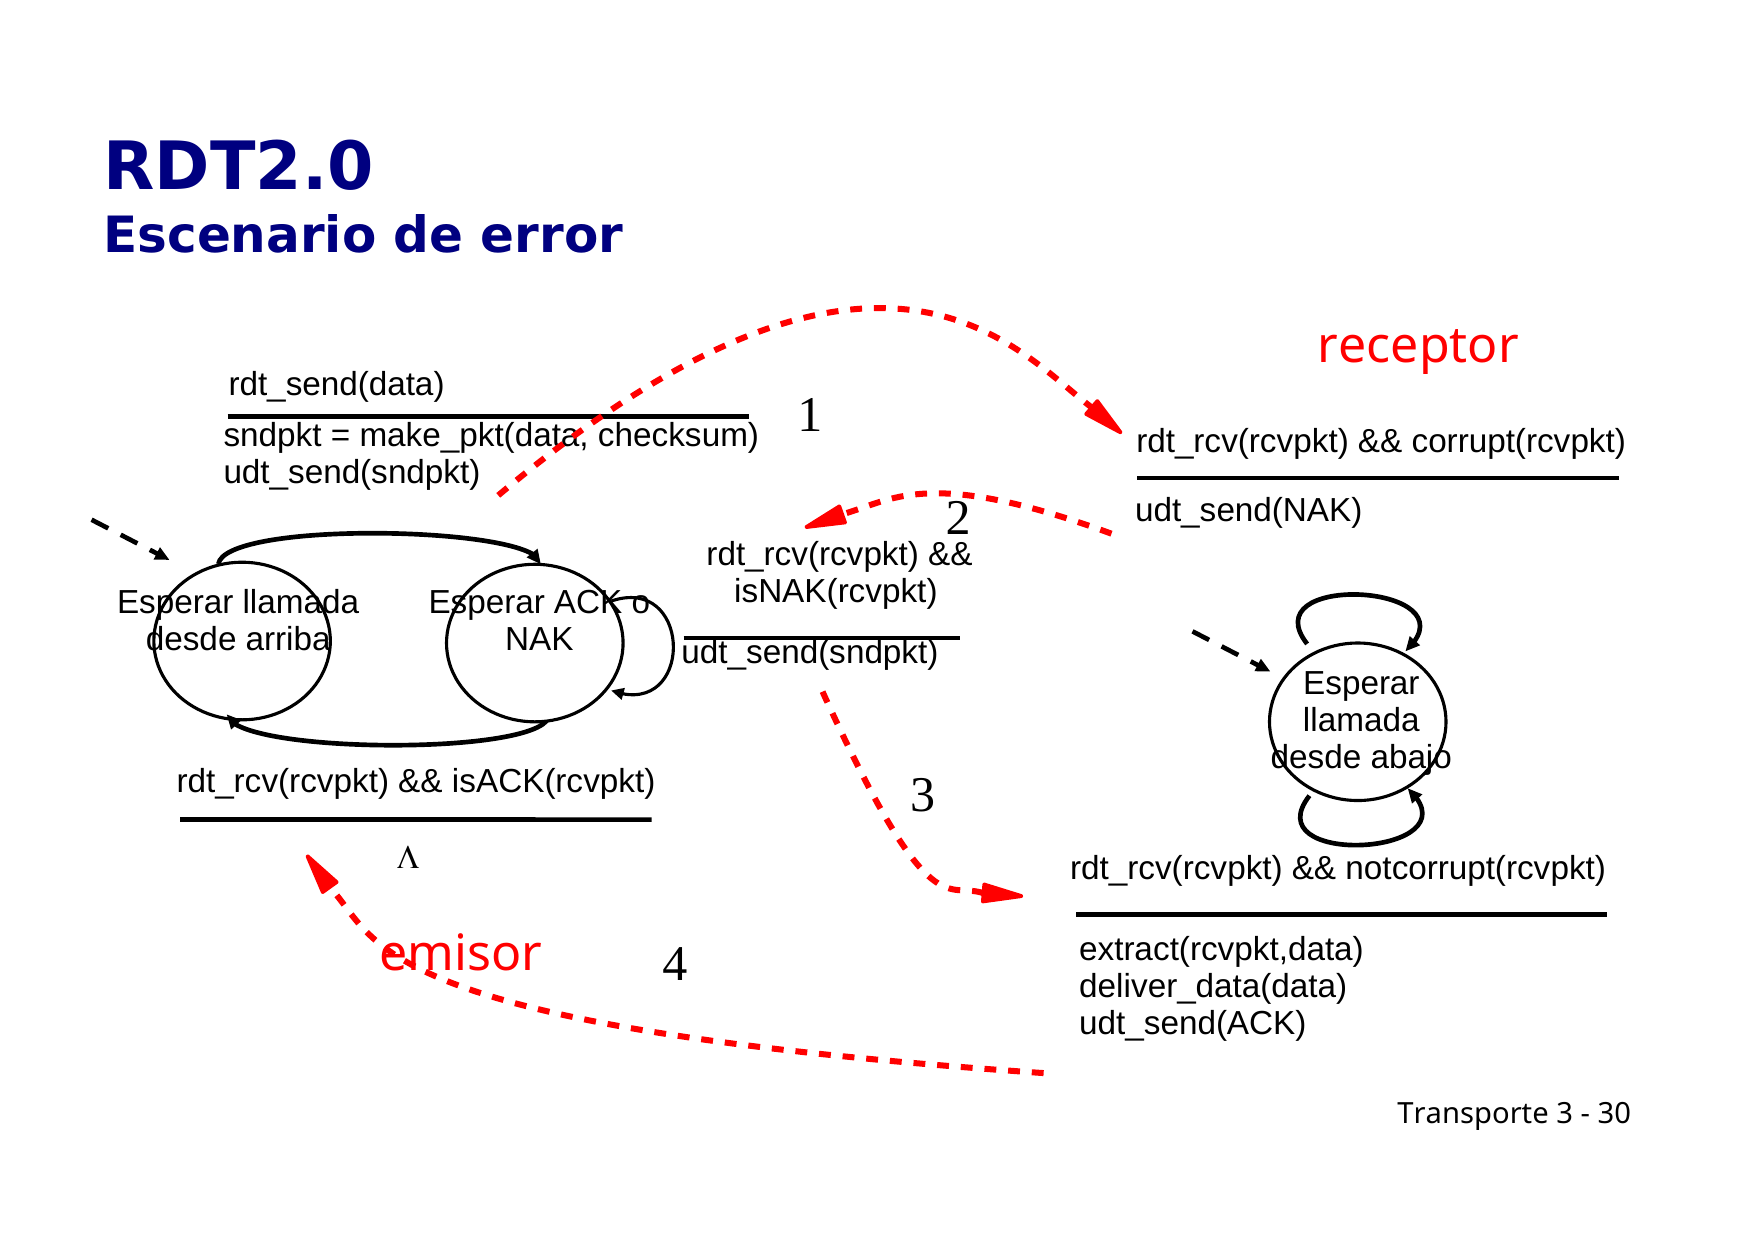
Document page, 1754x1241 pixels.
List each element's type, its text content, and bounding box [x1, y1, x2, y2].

text_box emisor [364, 909, 558, 994]
text_box [454, 676, 615, 722]
text_box [163, 676, 322, 720]
text_box extract(rcvpkt,data) deliver_data(data) udt_send(ACK) [1064, 957, 1684, 1025]
text_box rdt_rcv(rcvpkt) && notcorrupt(rcvpkt) [1055, 841, 1699, 957]
text_box Esperar llamada desde arriba [84, 576, 385, 676]
text_box [1374, 759, 1383, 766]
text_box  [381, 838, 435, 884]
text_box sndpkt = make_pkt(data, checksum) udt_send(sndpkt) [208, 409, 862, 475]
text_box udt_send(NAK) [1120, 483, 1648, 514]
text_box [192, 562, 292, 576]
text_box Esperar llamada desde abajo [1253, 656, 1469, 757]
text_box rdt_rcv(rcvpkt) && isNAK(rcvpkt) [691, 527, 1066, 632]
text_box [1394, 757, 1403, 766]
text_box receptor [1303, 300, 1534, 385]
text_box [1411, 759, 1420, 766]
text_box udt_send(sndpkt) [666, 632, 983, 692]
text_box [1286, 757, 1427, 801]
title RDT2.0 Escenario de error [88, 95, 1654, 298]
text_box [1309, 642, 1407, 656]
text_box Esperar ACK o NAK [385, 576, 694, 676]
text_box rdt_rcv(rcvpkt) && isACK(rcvpkt) [161, 754, 684, 802]
text_box [488, 564, 582, 576]
text_box [1430, 757, 1435, 767]
text_box [1328, 757, 1337, 766]
text_box rdt_send(data) [213, 357, 618, 428]
text_box rdt_rcv(rcvpkt) && corrupt(rcvpkt) [1121, 414, 1675, 451]
